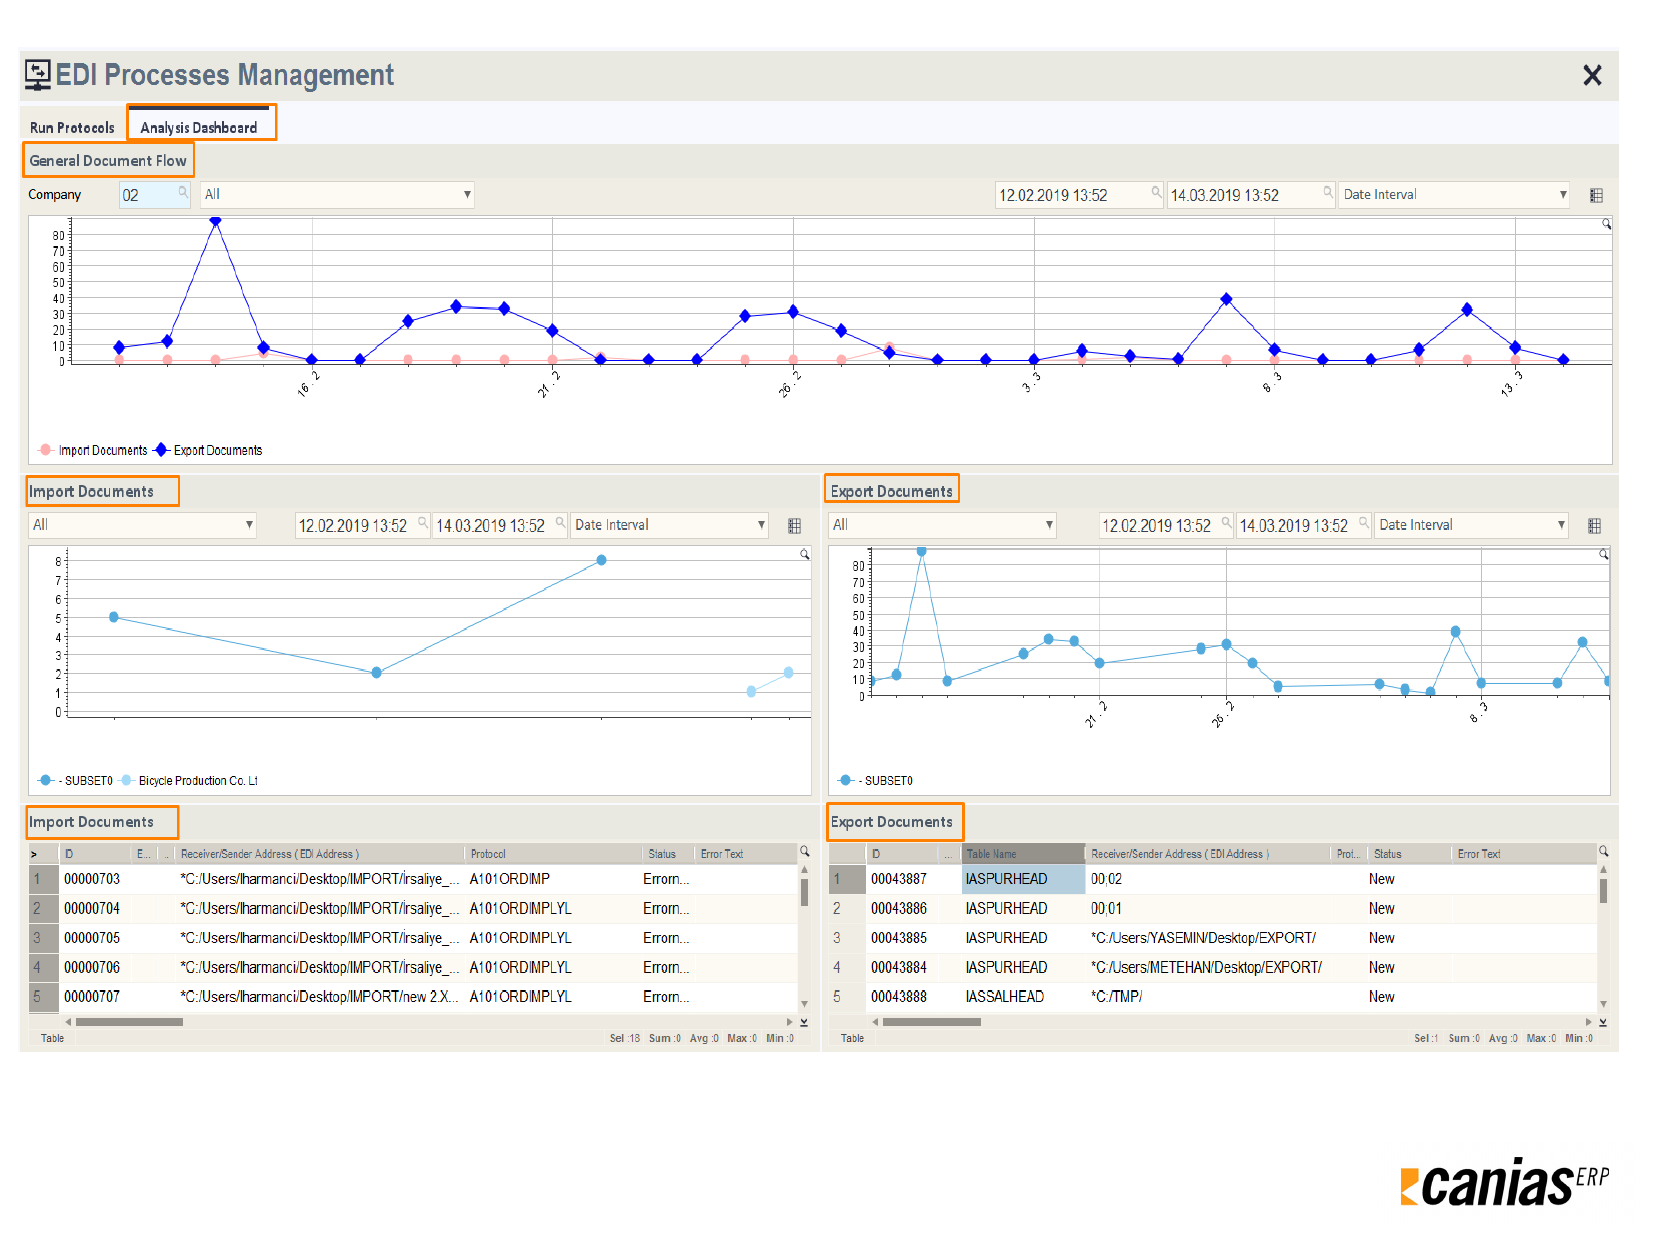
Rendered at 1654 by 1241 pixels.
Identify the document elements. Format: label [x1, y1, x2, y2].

picture [1375, 1139, 1635, 1223]
picture [18, 47, 1619, 1052]
